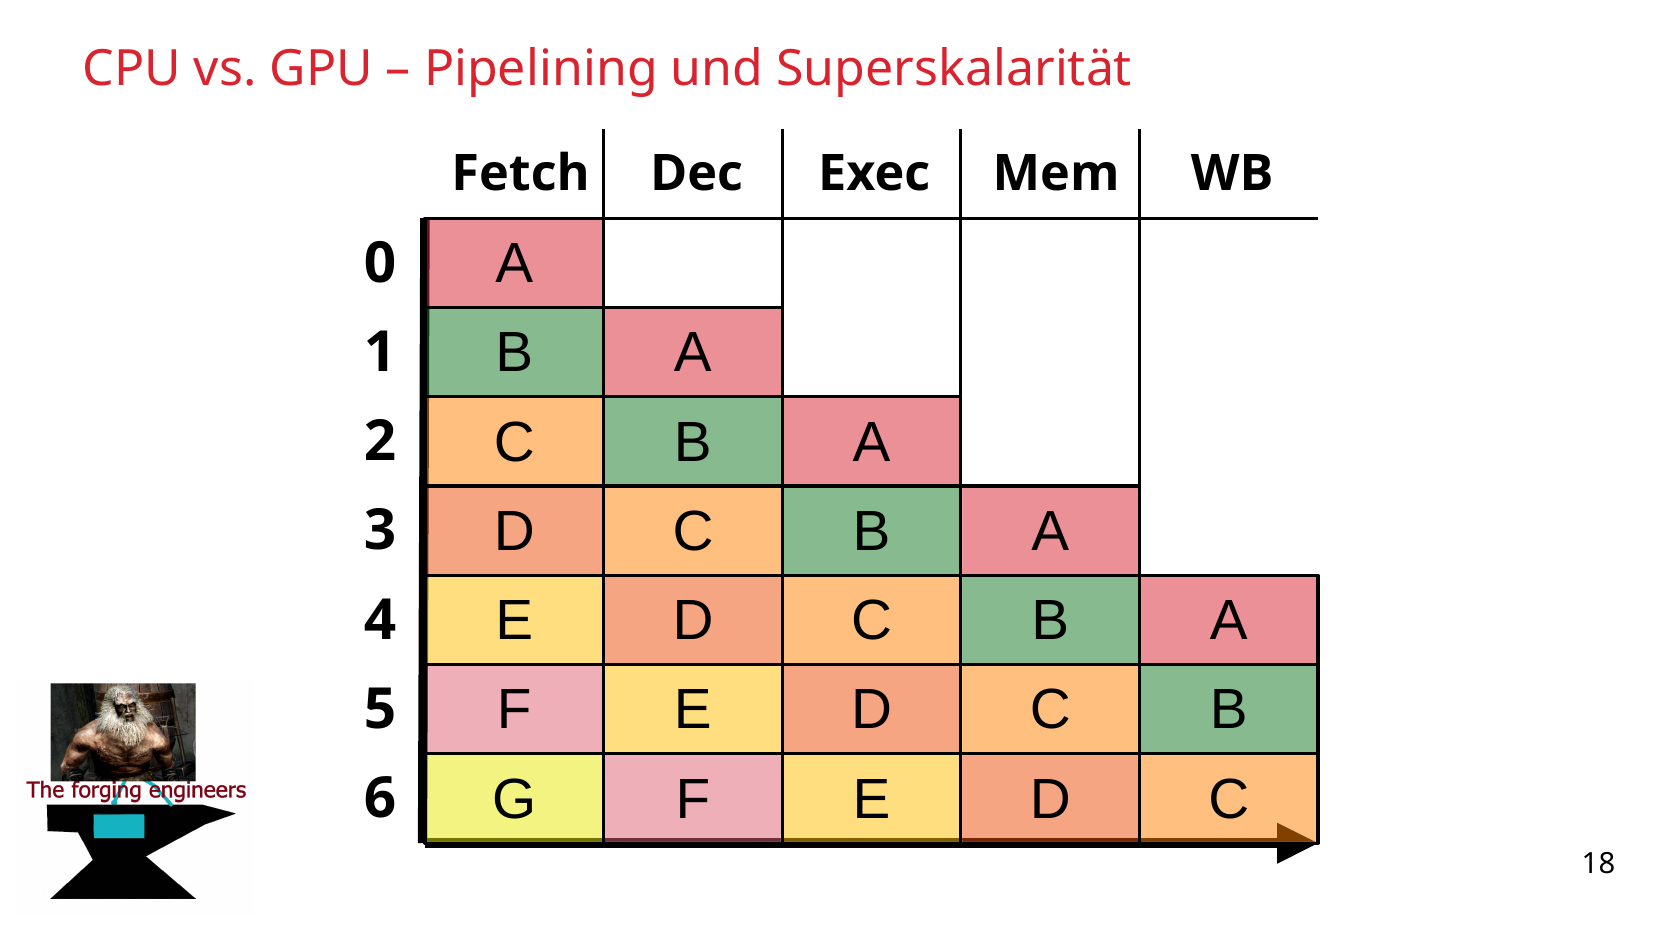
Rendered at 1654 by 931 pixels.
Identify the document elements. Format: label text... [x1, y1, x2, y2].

title CPU vs. GPU – Pipelining und Superskalarität [82, 37, 1571, 95]
picture [17, 38, 1409, 931]
